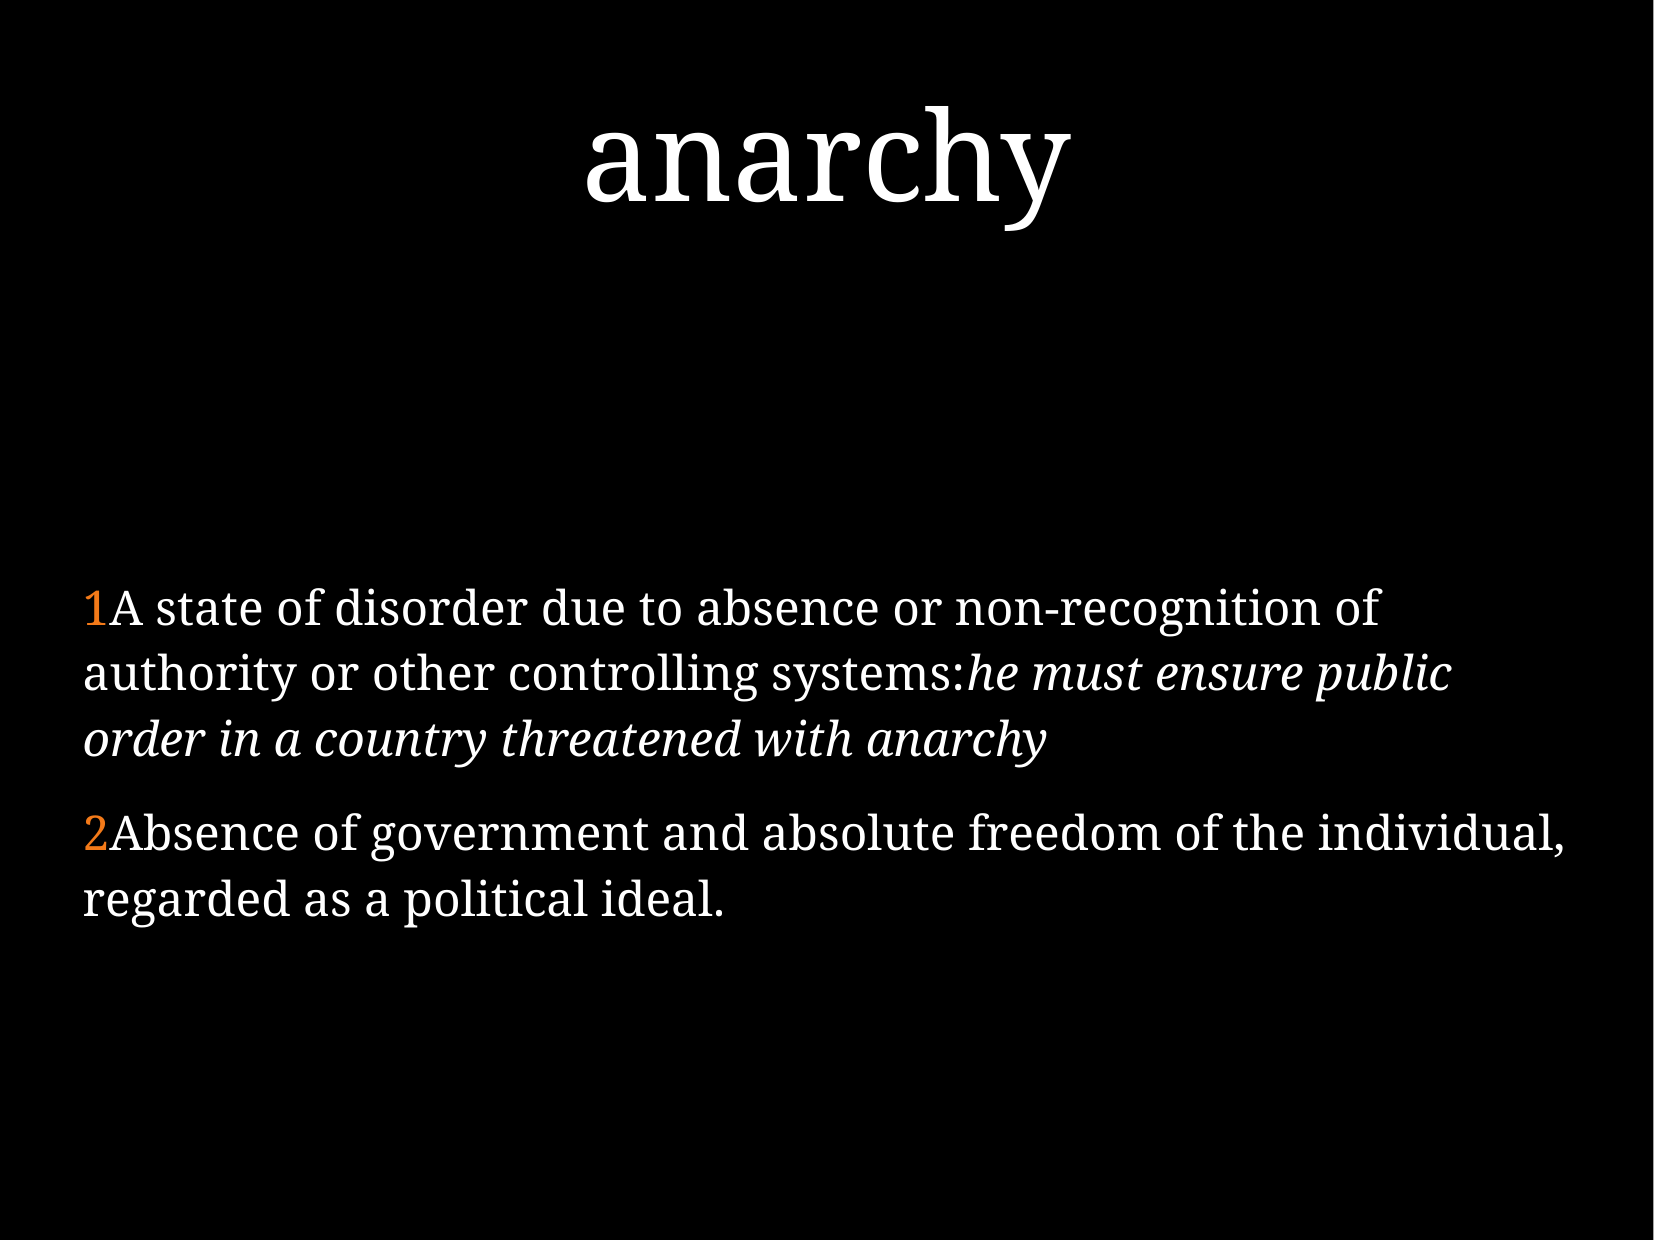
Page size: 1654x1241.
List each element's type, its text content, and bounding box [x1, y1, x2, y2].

title anarchy [82, 49, 1571, 257]
list 1A state of disorder due to absence or non-recognition of authority or other controlling systems:he must ensure public order in a country threatened with anarchy 2Absence of government and absolute freedom of the individual, regarded as a political ideal. [82, 290, 1571, 1010]
